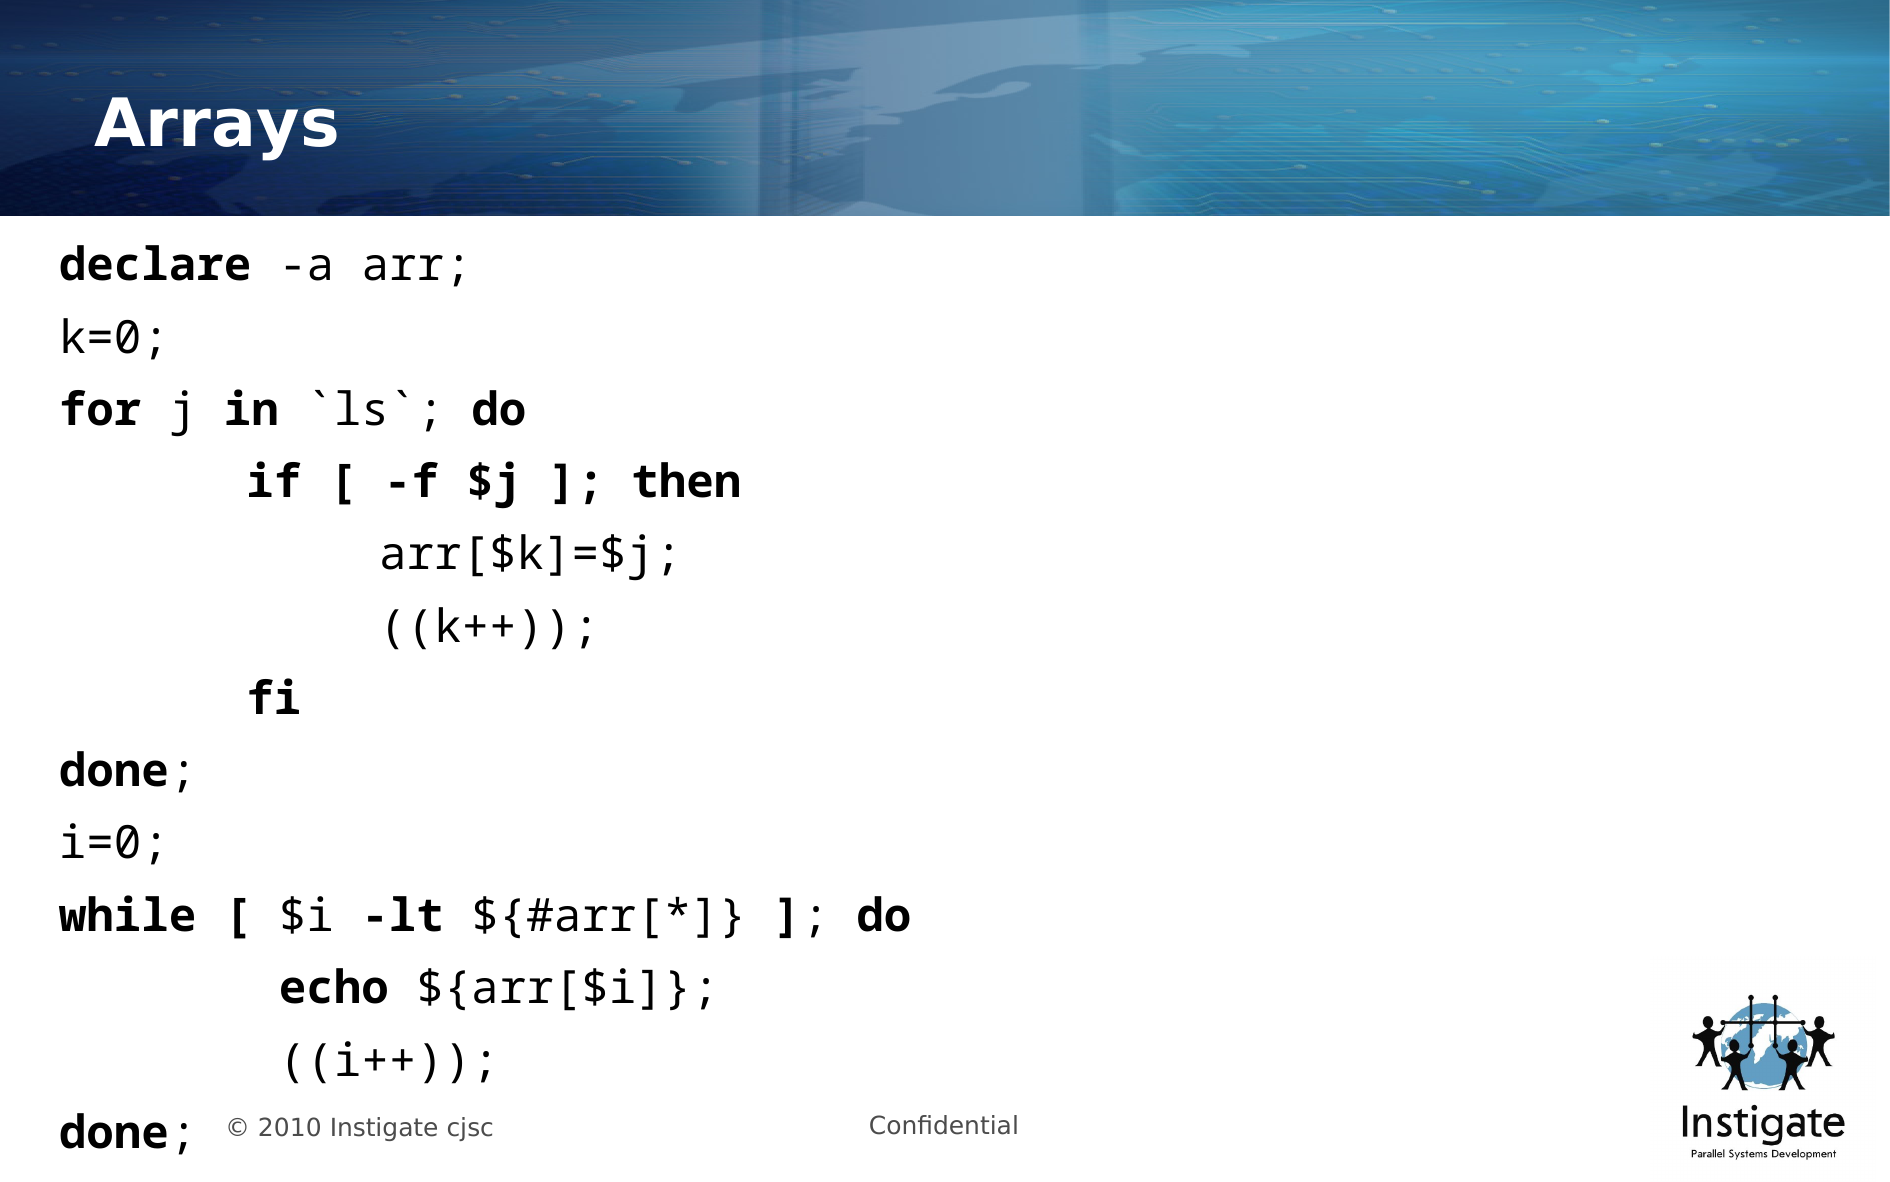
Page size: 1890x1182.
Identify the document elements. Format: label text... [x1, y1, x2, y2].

title Arrays [94, 54, 1793, 210]
list declare -a arr; k=0; for j in `ls`; do if [ -f $j ]; then arr[$k]=$j; ((k++)); fi done; i=0; while [ $i -lt ${#arr[*]} ]; do echo ${arr[$i]}; ((i++)); done; [59, 236, 1831, 1043]
picture [0, 0, 1890, 216]
picture [1650, 956, 1876, 1182]
